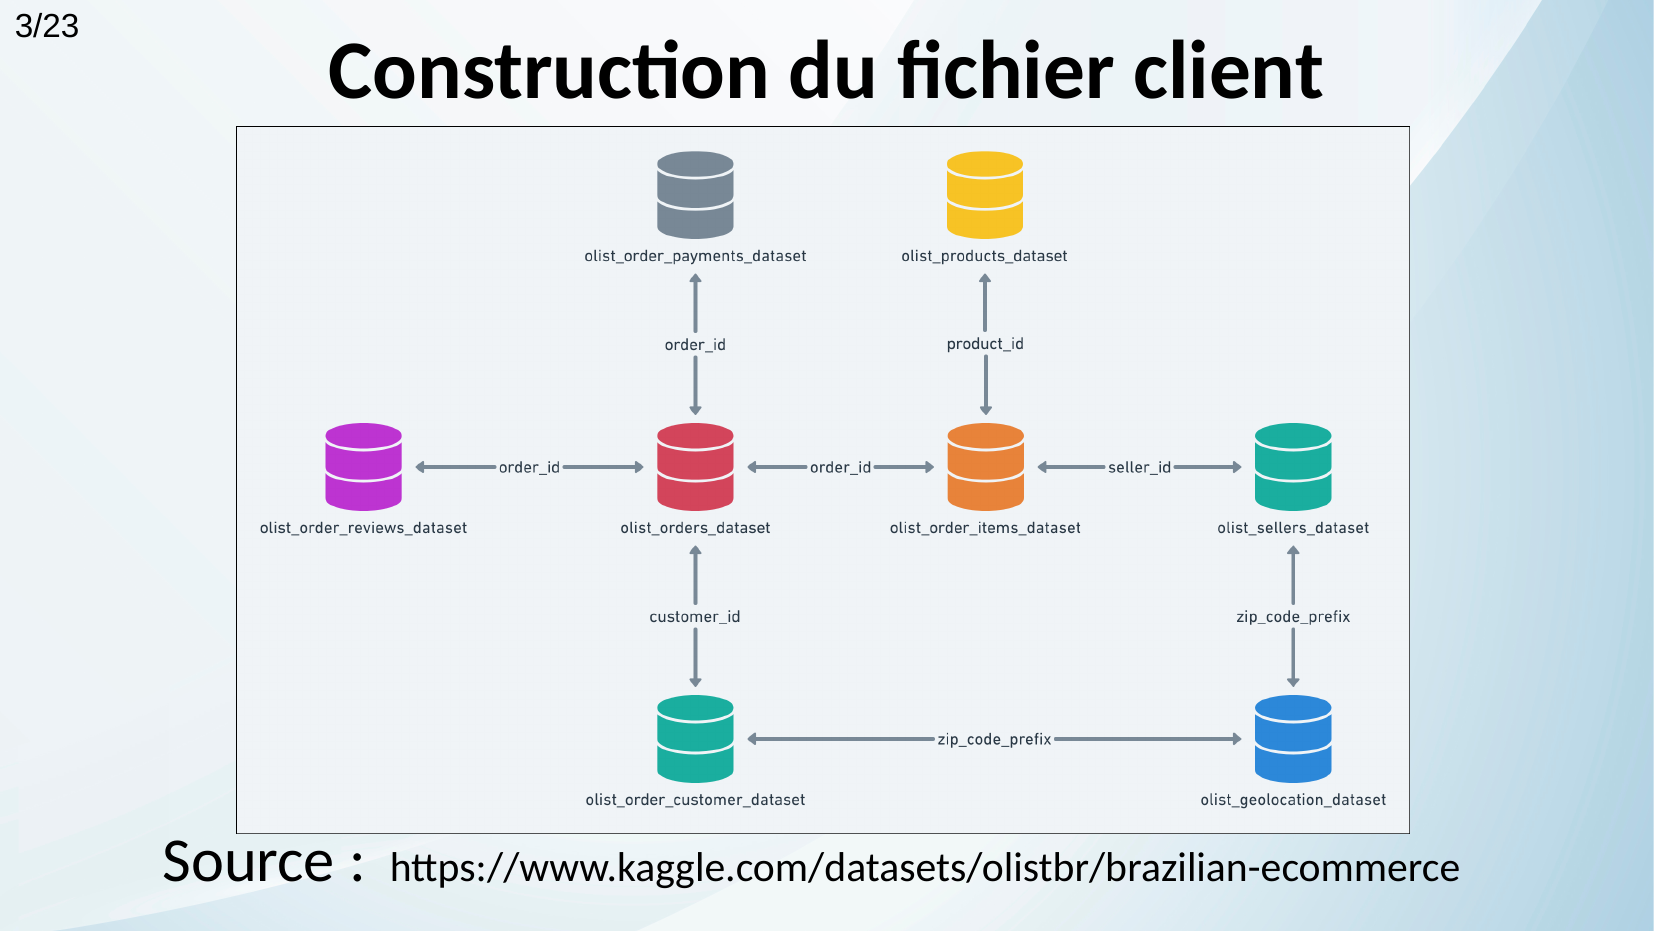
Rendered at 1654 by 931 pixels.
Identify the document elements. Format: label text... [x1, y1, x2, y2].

picture [0, 0, 1654, 931]
text_box 3/23 [0, 0, 119, 60]
text_box Source : https://www.kaggle.com/datasets/olistbr/brazilian-ecommerce [147, 826, 1595, 931]
title Construction du fichier client [82, 0, 1571, 156]
